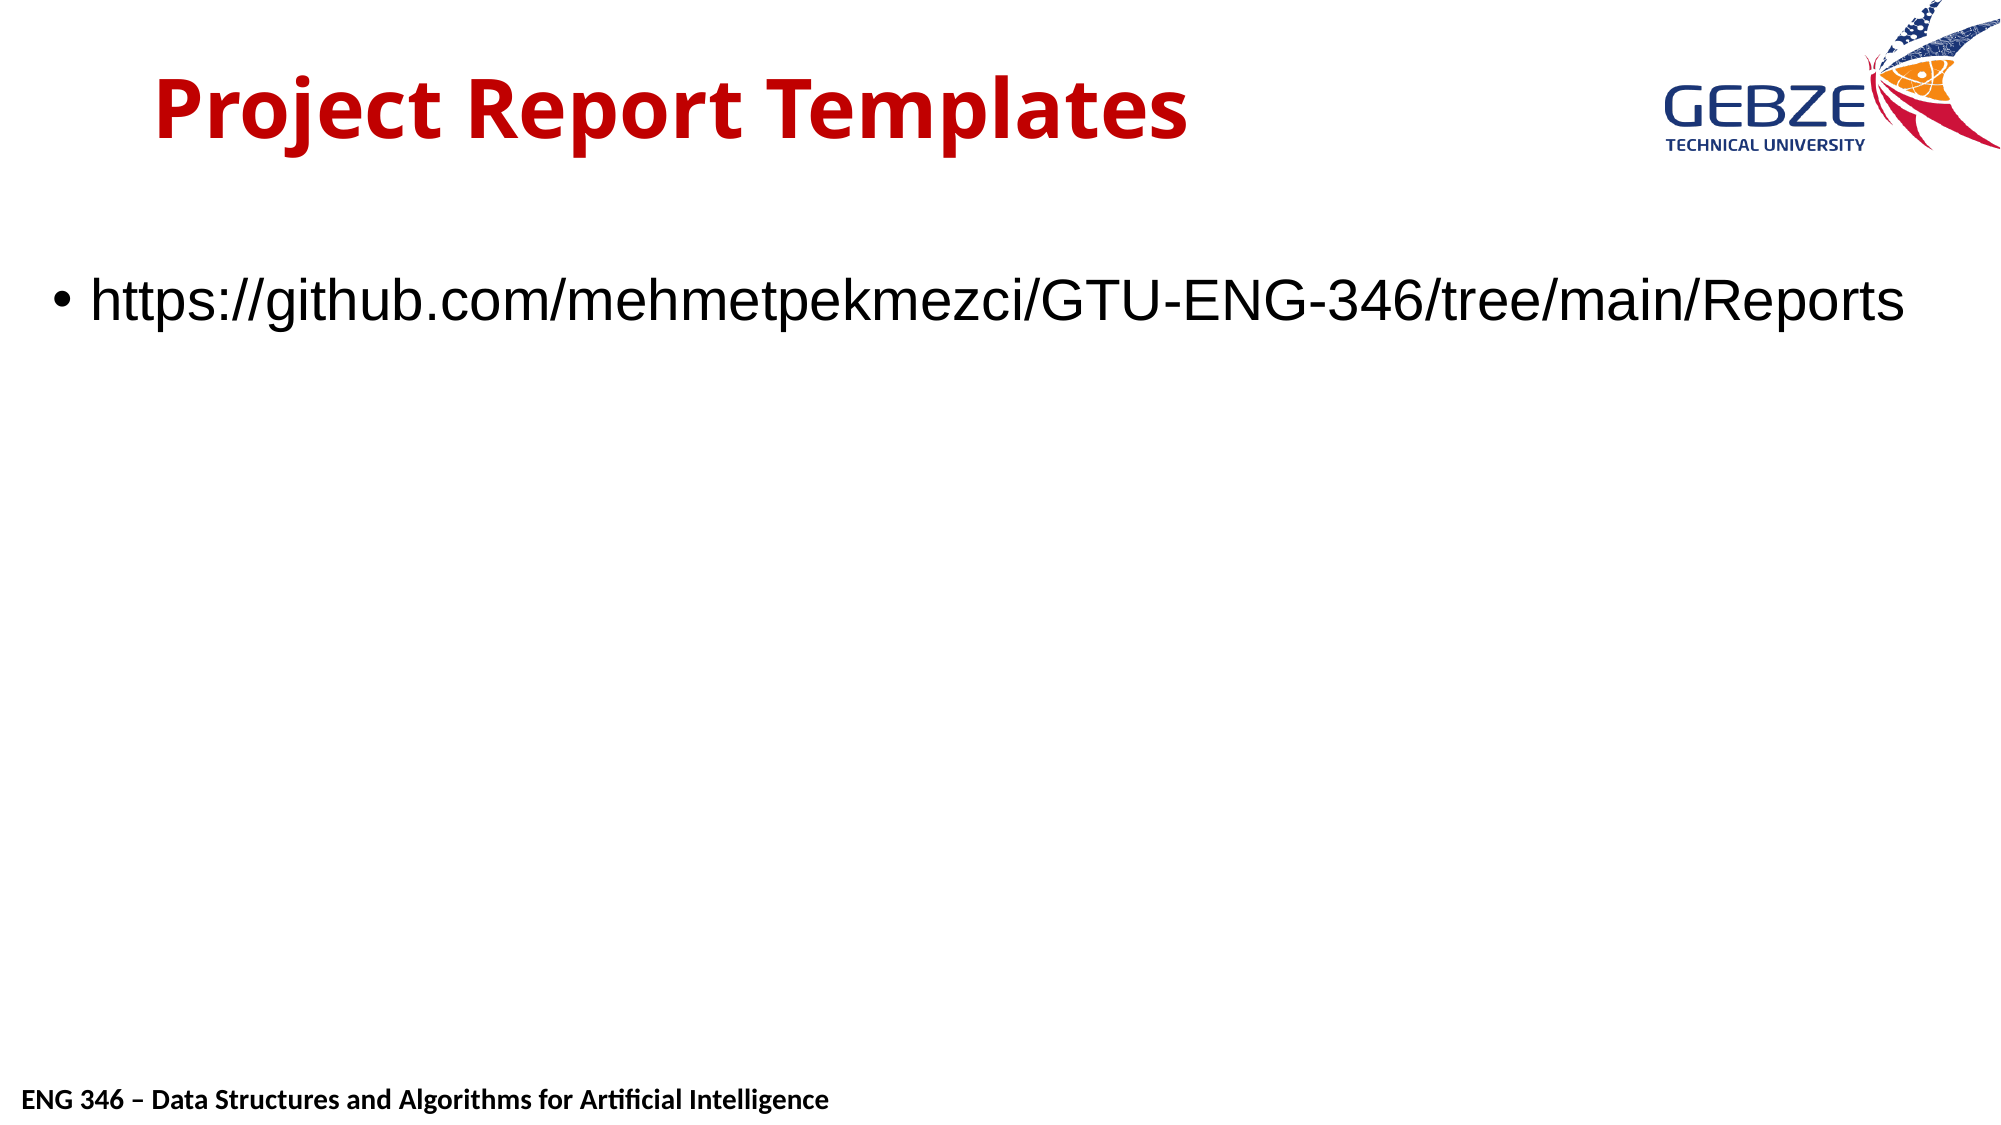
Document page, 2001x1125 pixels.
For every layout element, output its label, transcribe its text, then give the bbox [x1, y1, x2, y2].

title Project Report Templates [137, 59, 1862, 165]
picture [1665, 0, 2001, 151]
list https://github.com/mehmetpekmezci/GTU-ENG-346/tree/main/Reports [37, 262, 1950, 1018]
